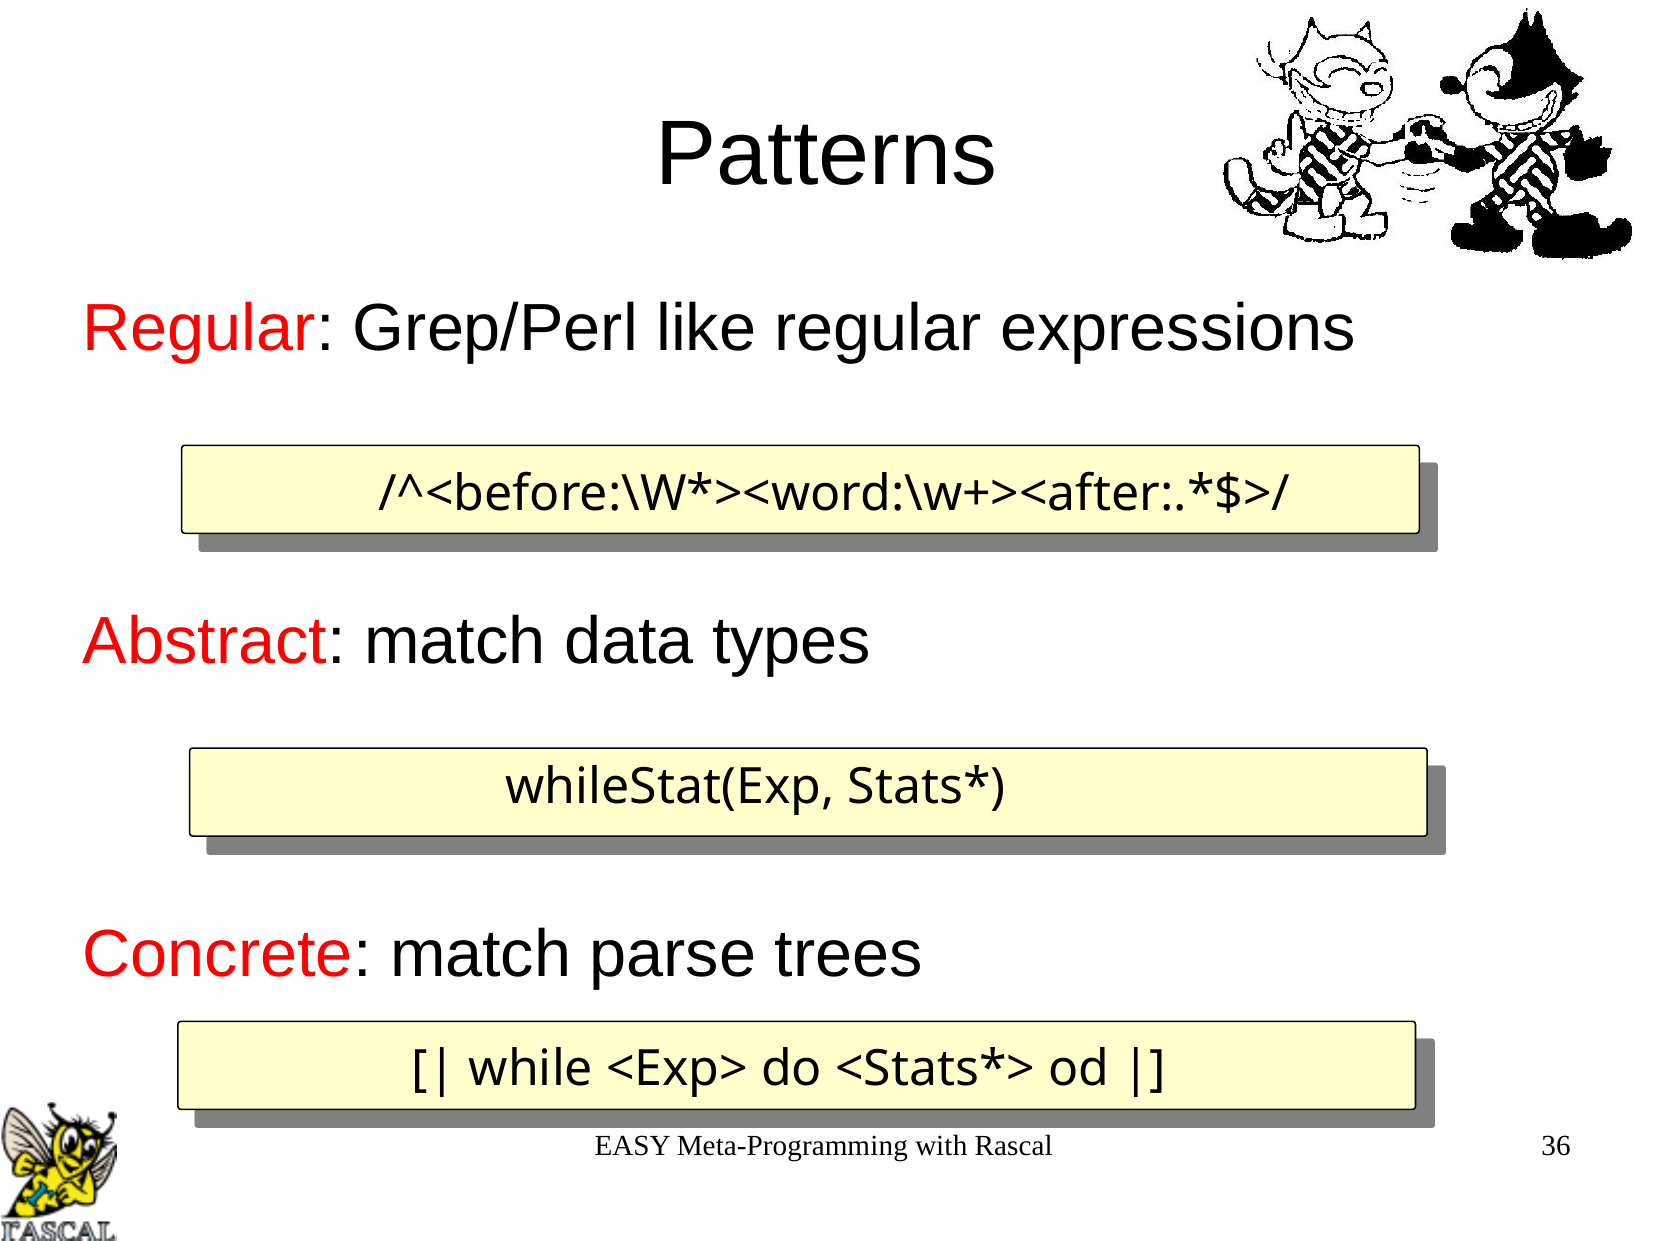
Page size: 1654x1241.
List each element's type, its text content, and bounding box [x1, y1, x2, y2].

text_box whileStat(Exp, Stats*) [490, 743, 1297, 828]
text_box [177, 1021, 1416, 1110]
text_box [181, 445, 1420, 534]
title Patterns [82, 49, 1214, 257]
text_box [| while <Exp> do <Stats*> od |] [397, 1024, 1204, 1109]
text_box /^<before:\W*><word:\w+><after:.*$>/ [363, 449, 1298, 534]
text_box [189, 748, 1428, 837]
picture [0, 1102, 117, 1241]
list Regular: Grep/Perl like regular expressions Abstract: match data types Concrete: match parse trees [82, 290, 1571, 1109]
picture [1214, 7, 1642, 271]
